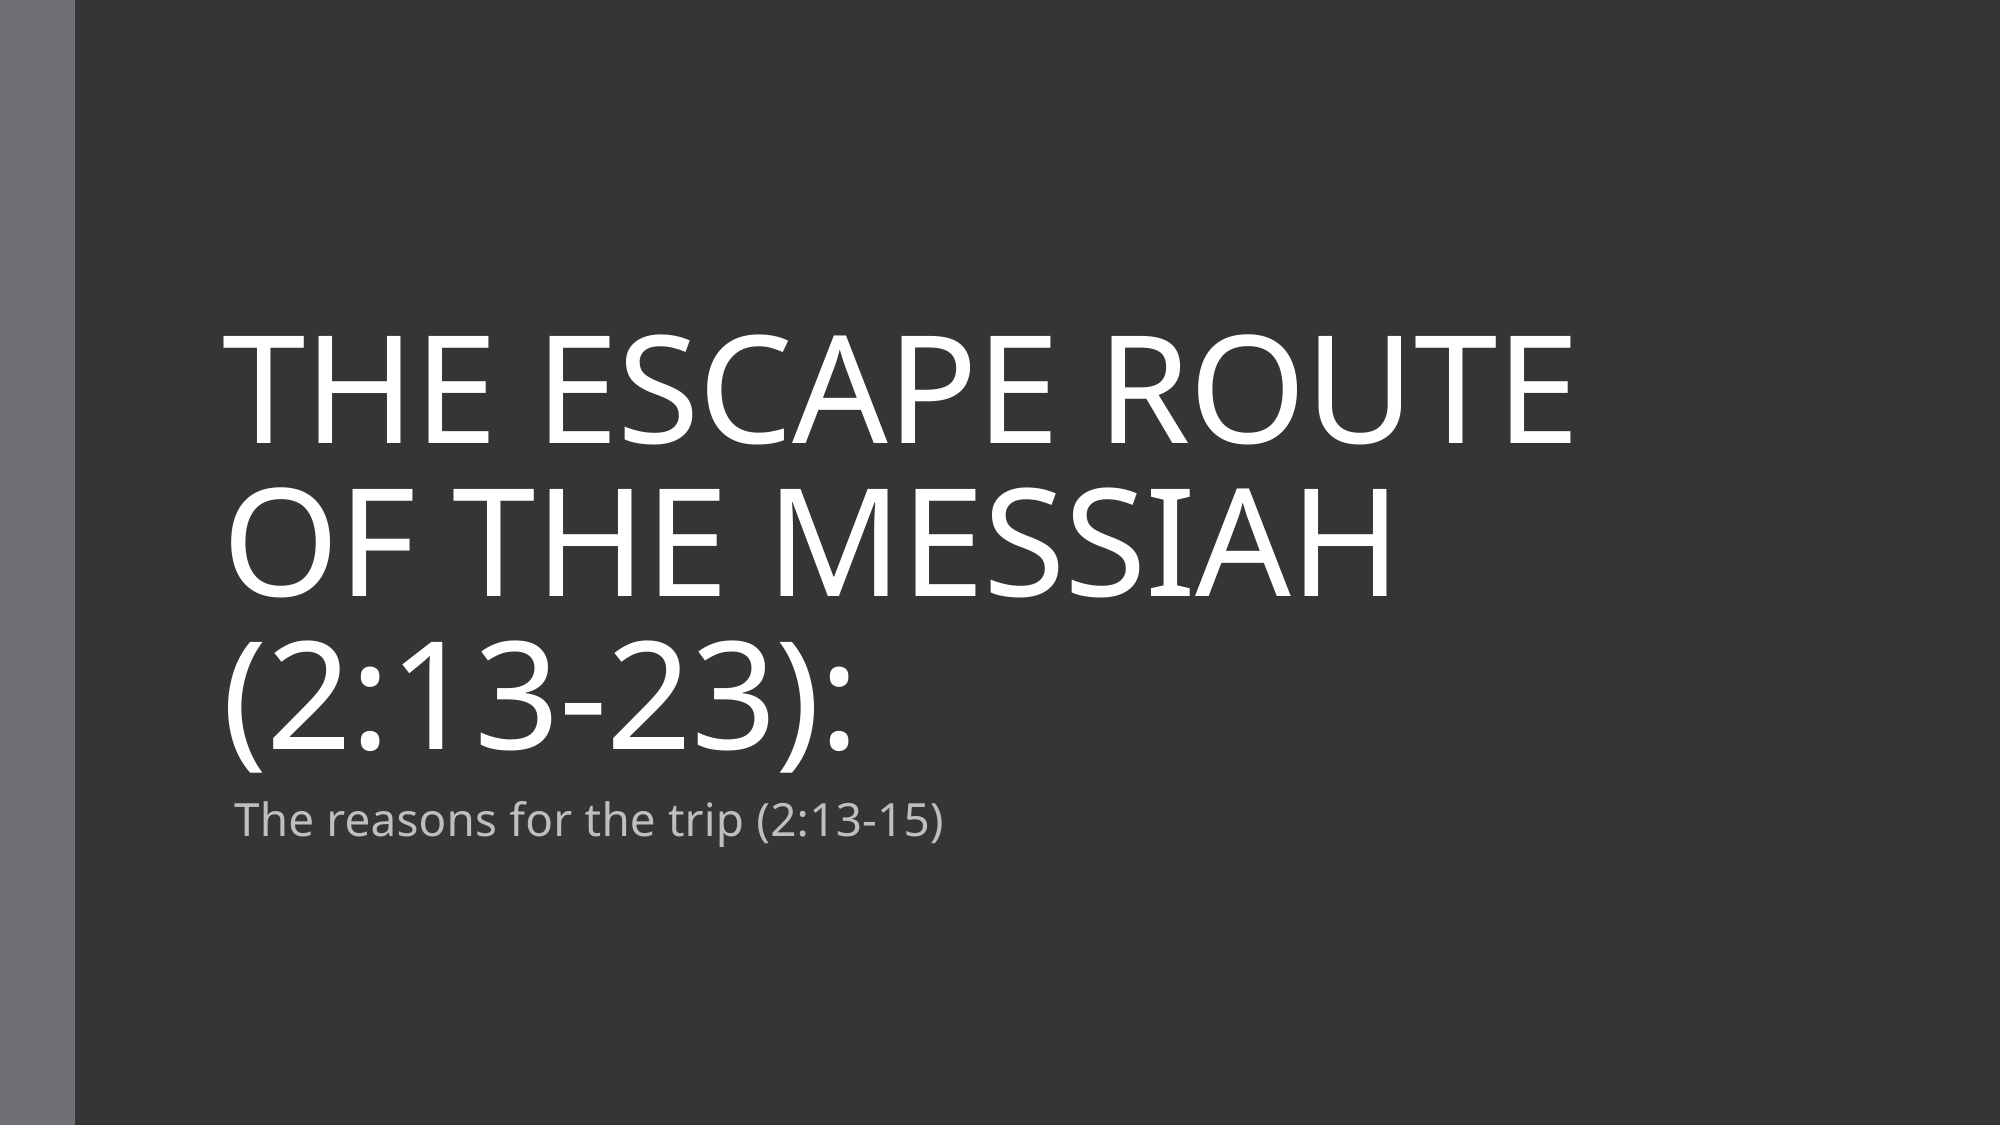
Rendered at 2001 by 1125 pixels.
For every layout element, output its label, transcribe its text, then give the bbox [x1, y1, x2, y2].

title THE ESCAPE ROUTE OF THE MESSIAH (2:13-23): [206, 124, 1752, 787]
subtitle The reasons for the trip (2:13-15) [206, 787, 1752, 1066]
